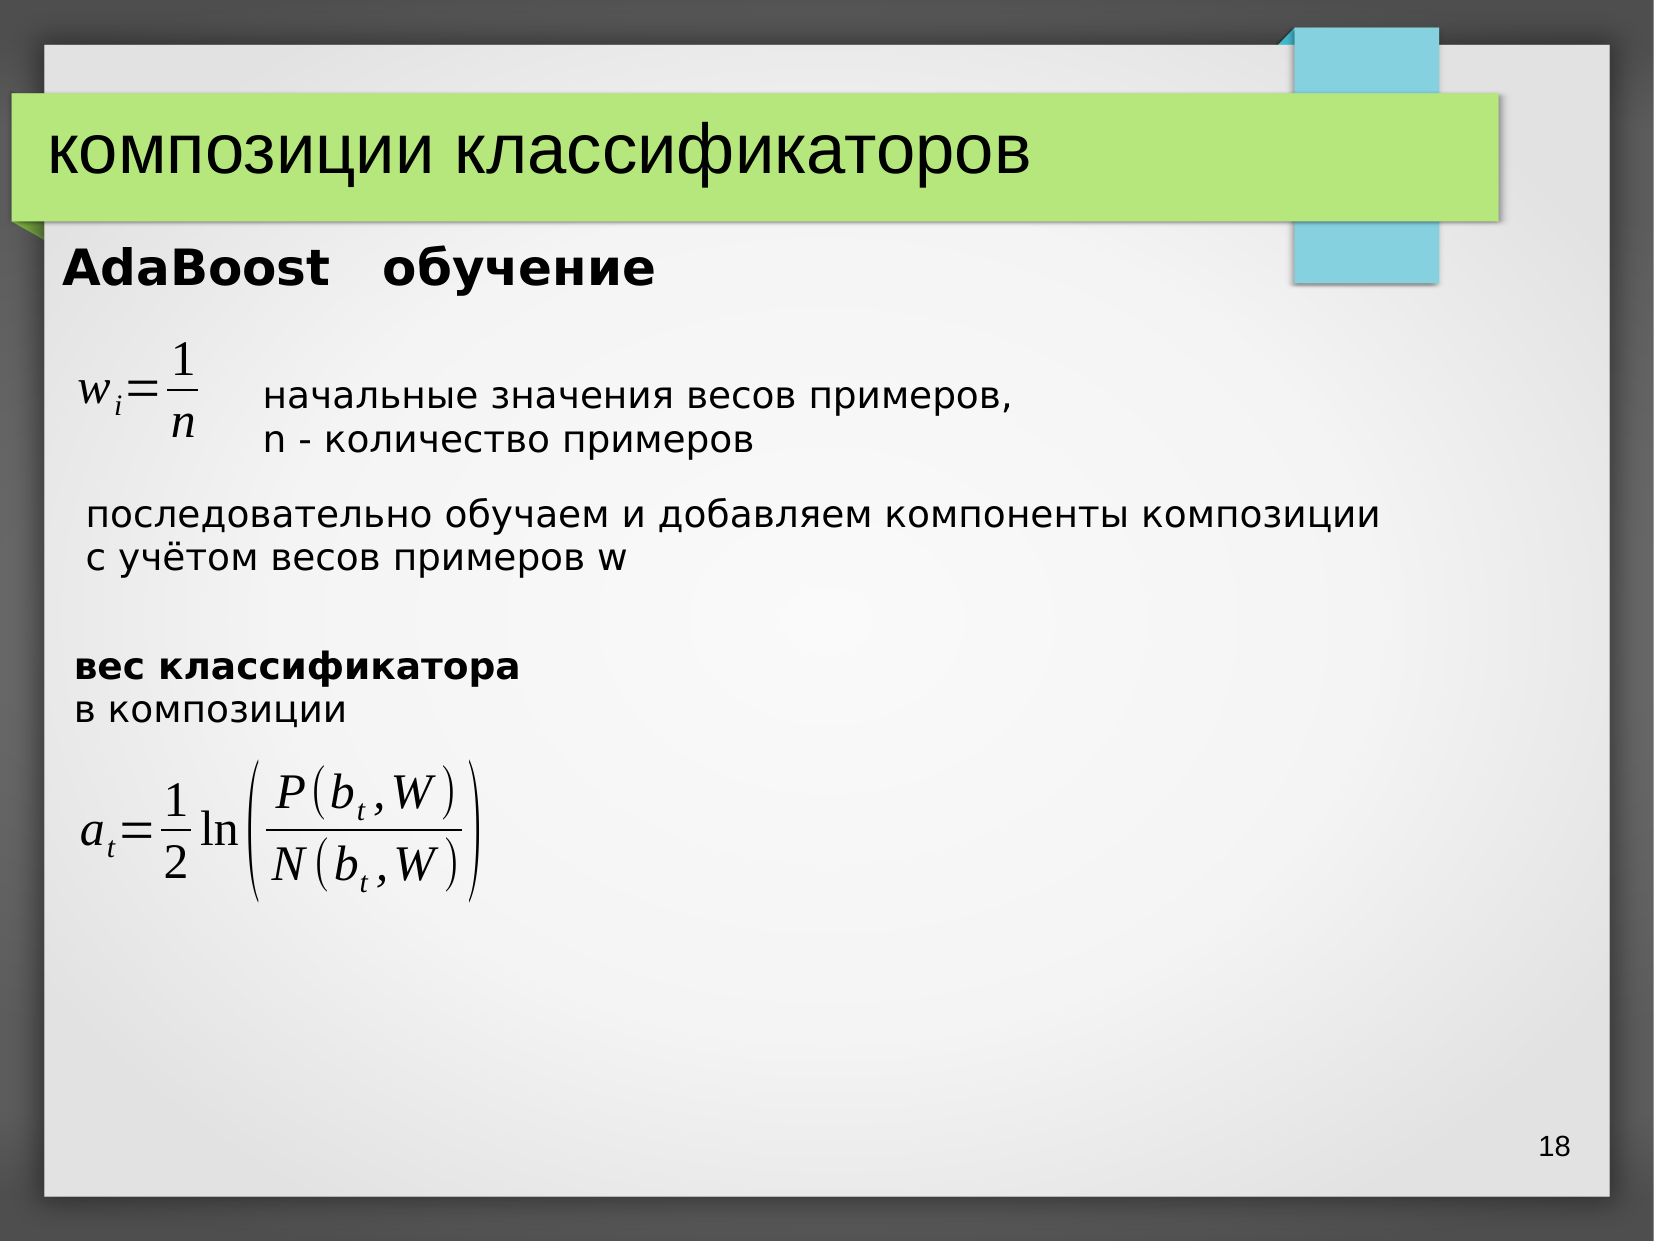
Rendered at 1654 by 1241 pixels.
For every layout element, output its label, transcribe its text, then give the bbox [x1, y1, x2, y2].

chart [73, 755, 490, 906]
text_box вес классификатора в композиции [59, 637, 544, 745]
picture [0, 0, 1654, 1241]
text_box последовательно обучаем и добавляем компоненты композиции с учётом весов примеров w [70, 484, 1406, 587]
text_box AdaBoost обучение [47, 231, 768, 305]
chart [70, 330, 207, 449]
title композиции классификаторов [47, 109, 1501, 189]
text_box начальные значения весов примеров, n - количество примеров [248, 366, 1072, 469]
